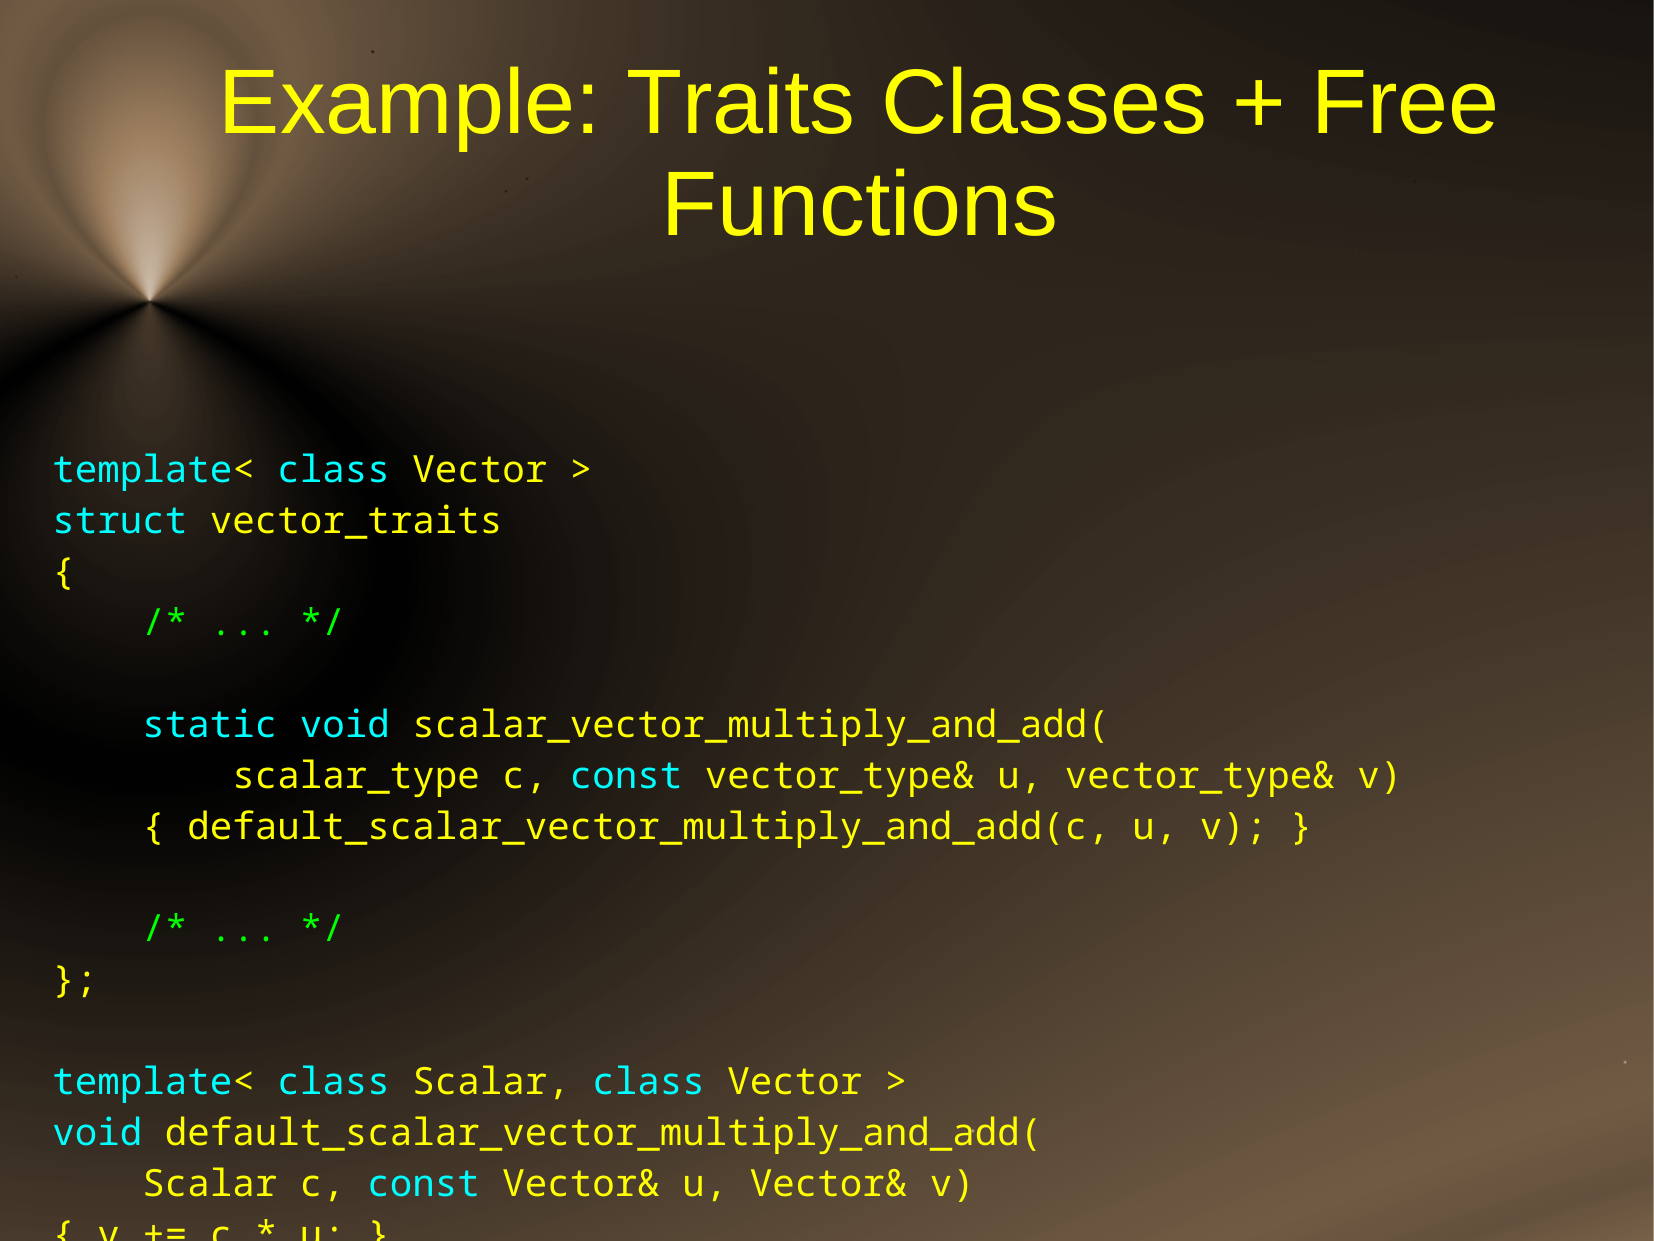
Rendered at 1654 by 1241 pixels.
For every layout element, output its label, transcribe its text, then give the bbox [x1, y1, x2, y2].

text_box template< class Vector > struct vector_traits { /* ... */ static void scalar_vector_multiply_and_add( scalar_type c, const vector_type& u, vector_type& v) { default_scalar_vector_multiply_and_add(c, u, v); } /* ... */ }; template< class Scalar, class Vector > void default_scalar_vector_multiply_and_add( Scalar c, const Vector& u, Vector& v) { v += c * u; } [37, 435, 1613, 1088]
picture [0, 0, 1654, 1241]
title Example: Traits Classes + Free Functions [150, 49, 1571, 257]
